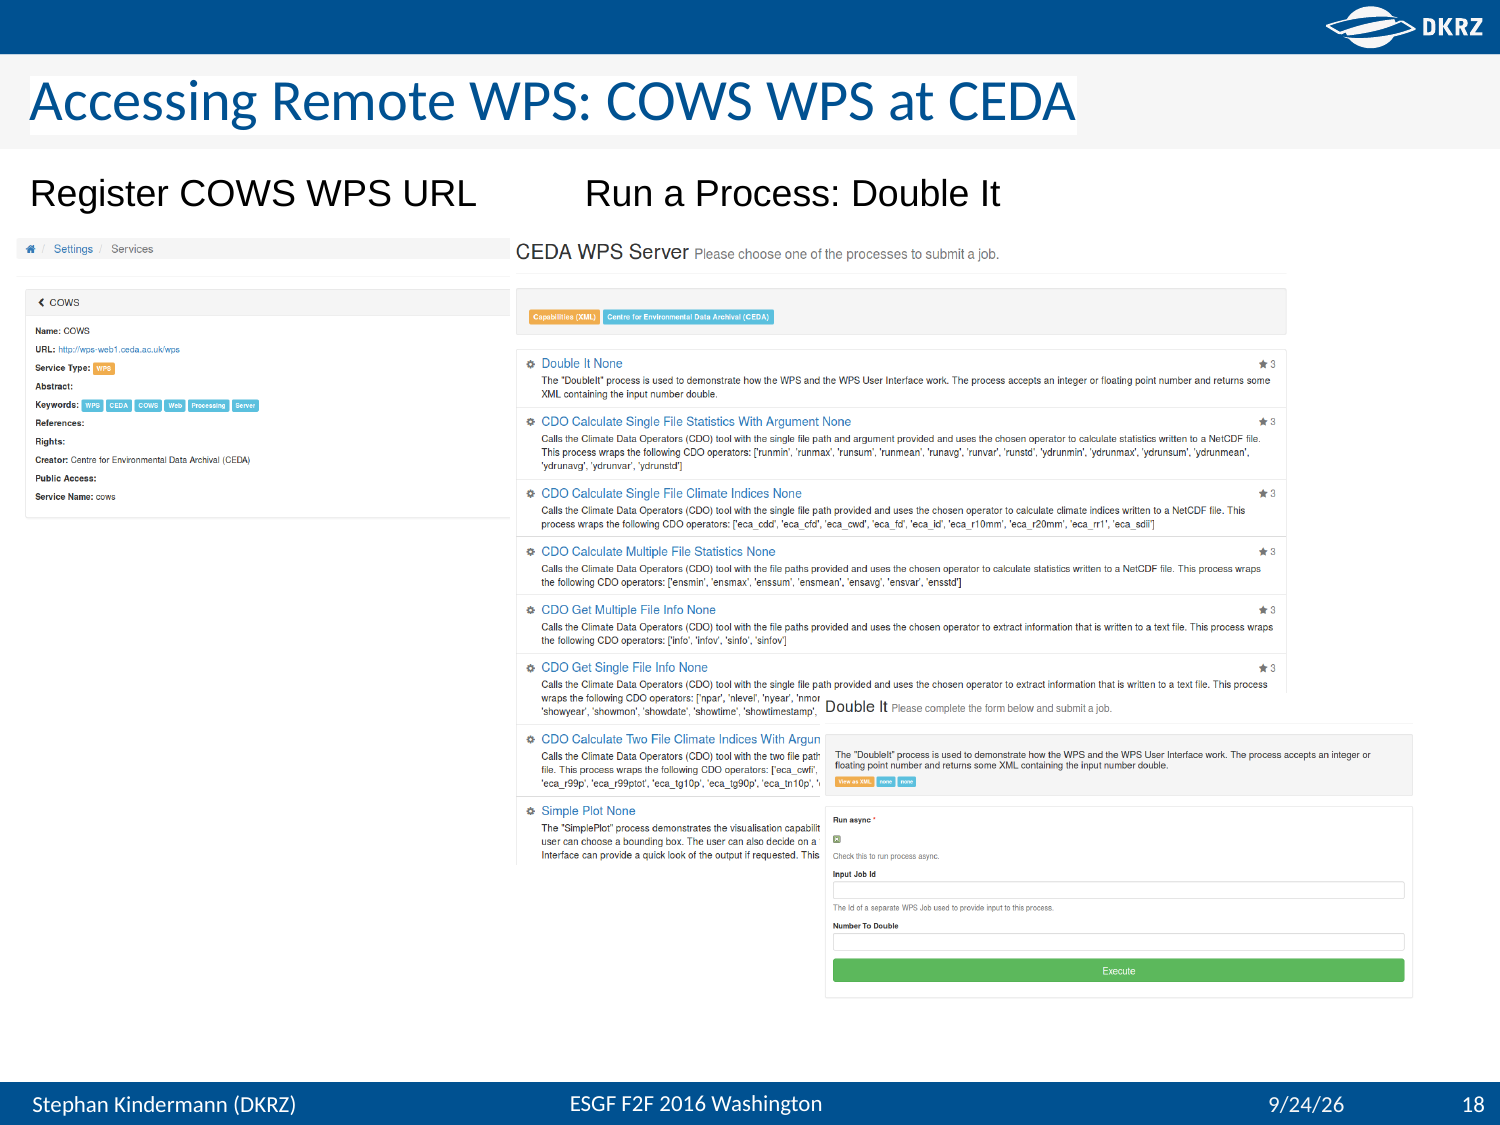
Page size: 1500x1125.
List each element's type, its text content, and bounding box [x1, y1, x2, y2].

text_box Run a Process: Double It [570, 164, 1141, 222]
text_box Register COWS WPS URL [15, 164, 496, 222]
slide_number 12/1/16 [1187, 1082, 1360, 1125]
picture [15, 234, 1426, 1006]
title Accessing Remote WPS: COWS WPS at CEDA [0, 54, 1500, 149]
slide_number <number> [1376, 1082, 1500, 1125]
